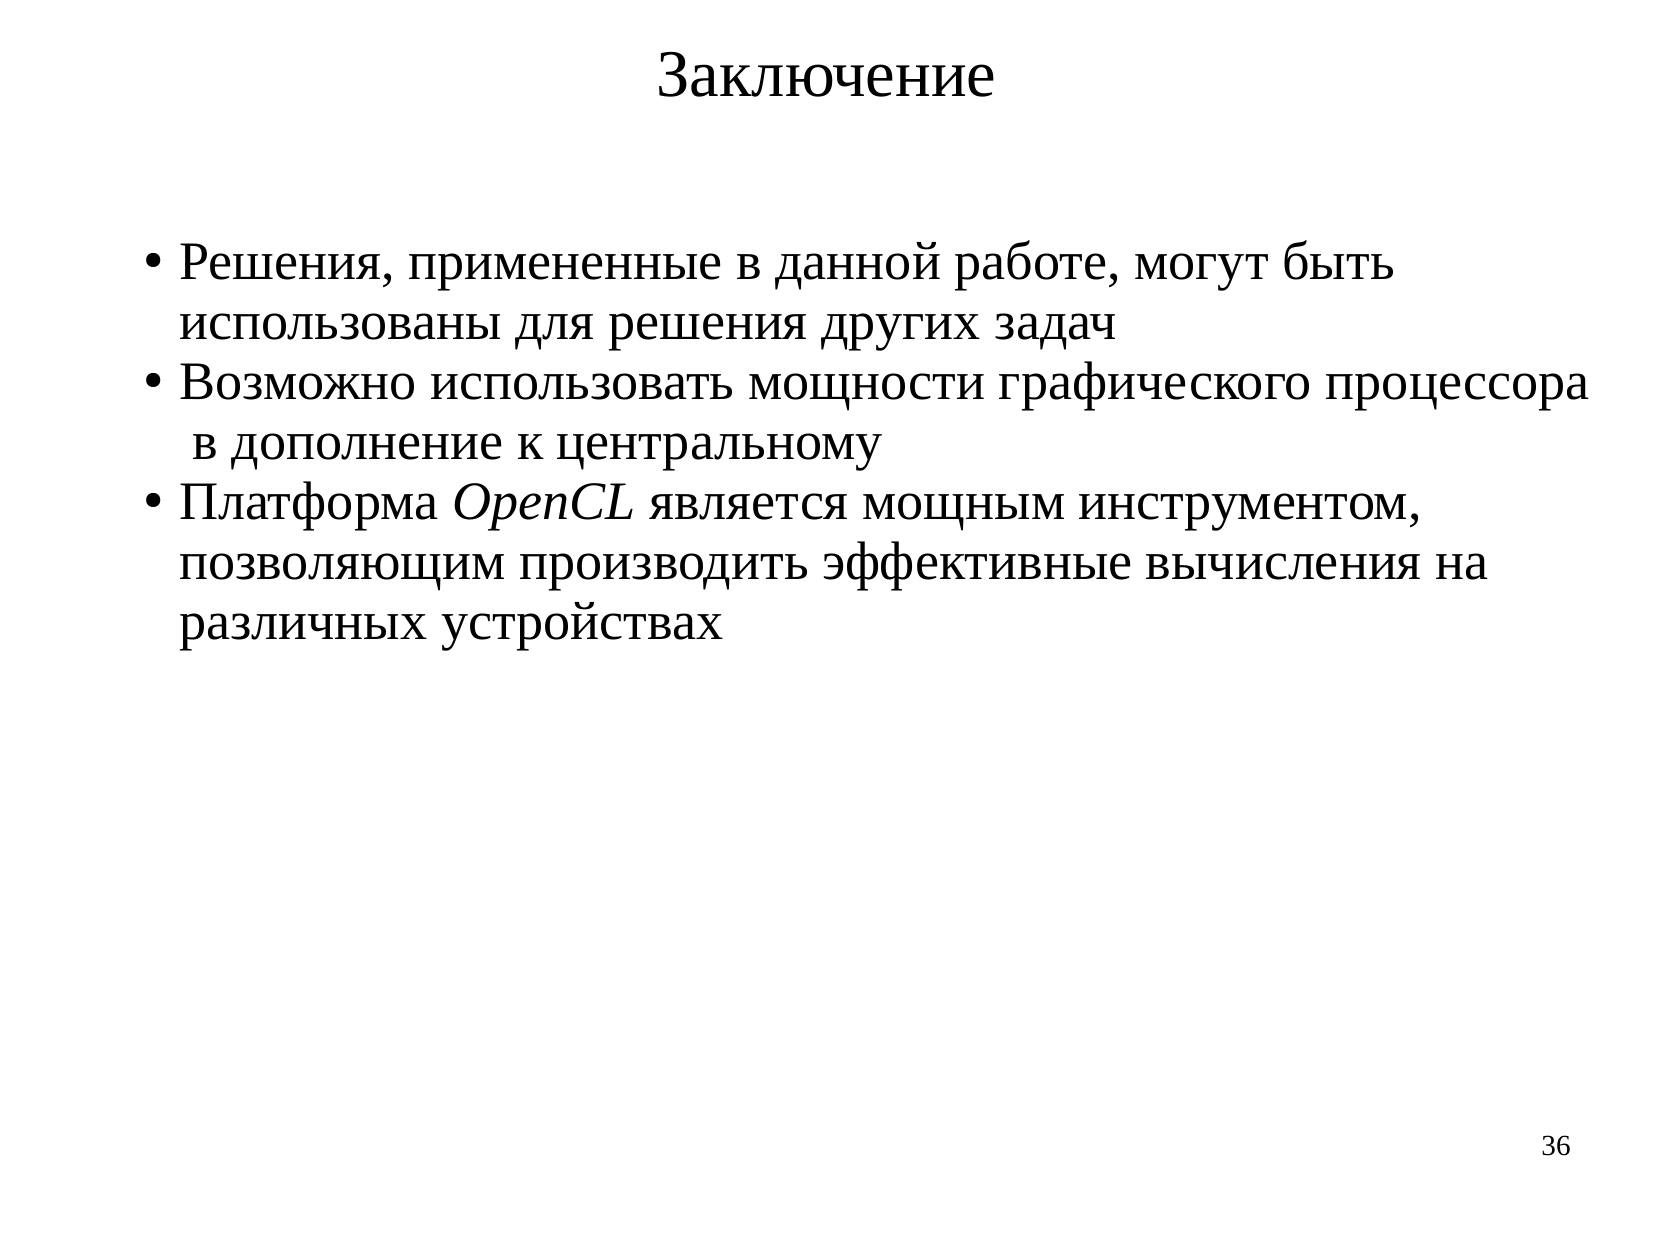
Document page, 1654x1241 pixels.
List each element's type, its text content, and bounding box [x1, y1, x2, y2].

text_box Заключение [641, 29, 1012, 119]
text_box Решения, примененные в данной работе, могут быть использованы для решения других задач Возможно использовать мощности графического процессора в дополнение к центральному Платформа OpenCL является мощным инструментом, позволяющим производить эффективные вычисления на различных устройствах [128, 224, 1606, 667]
